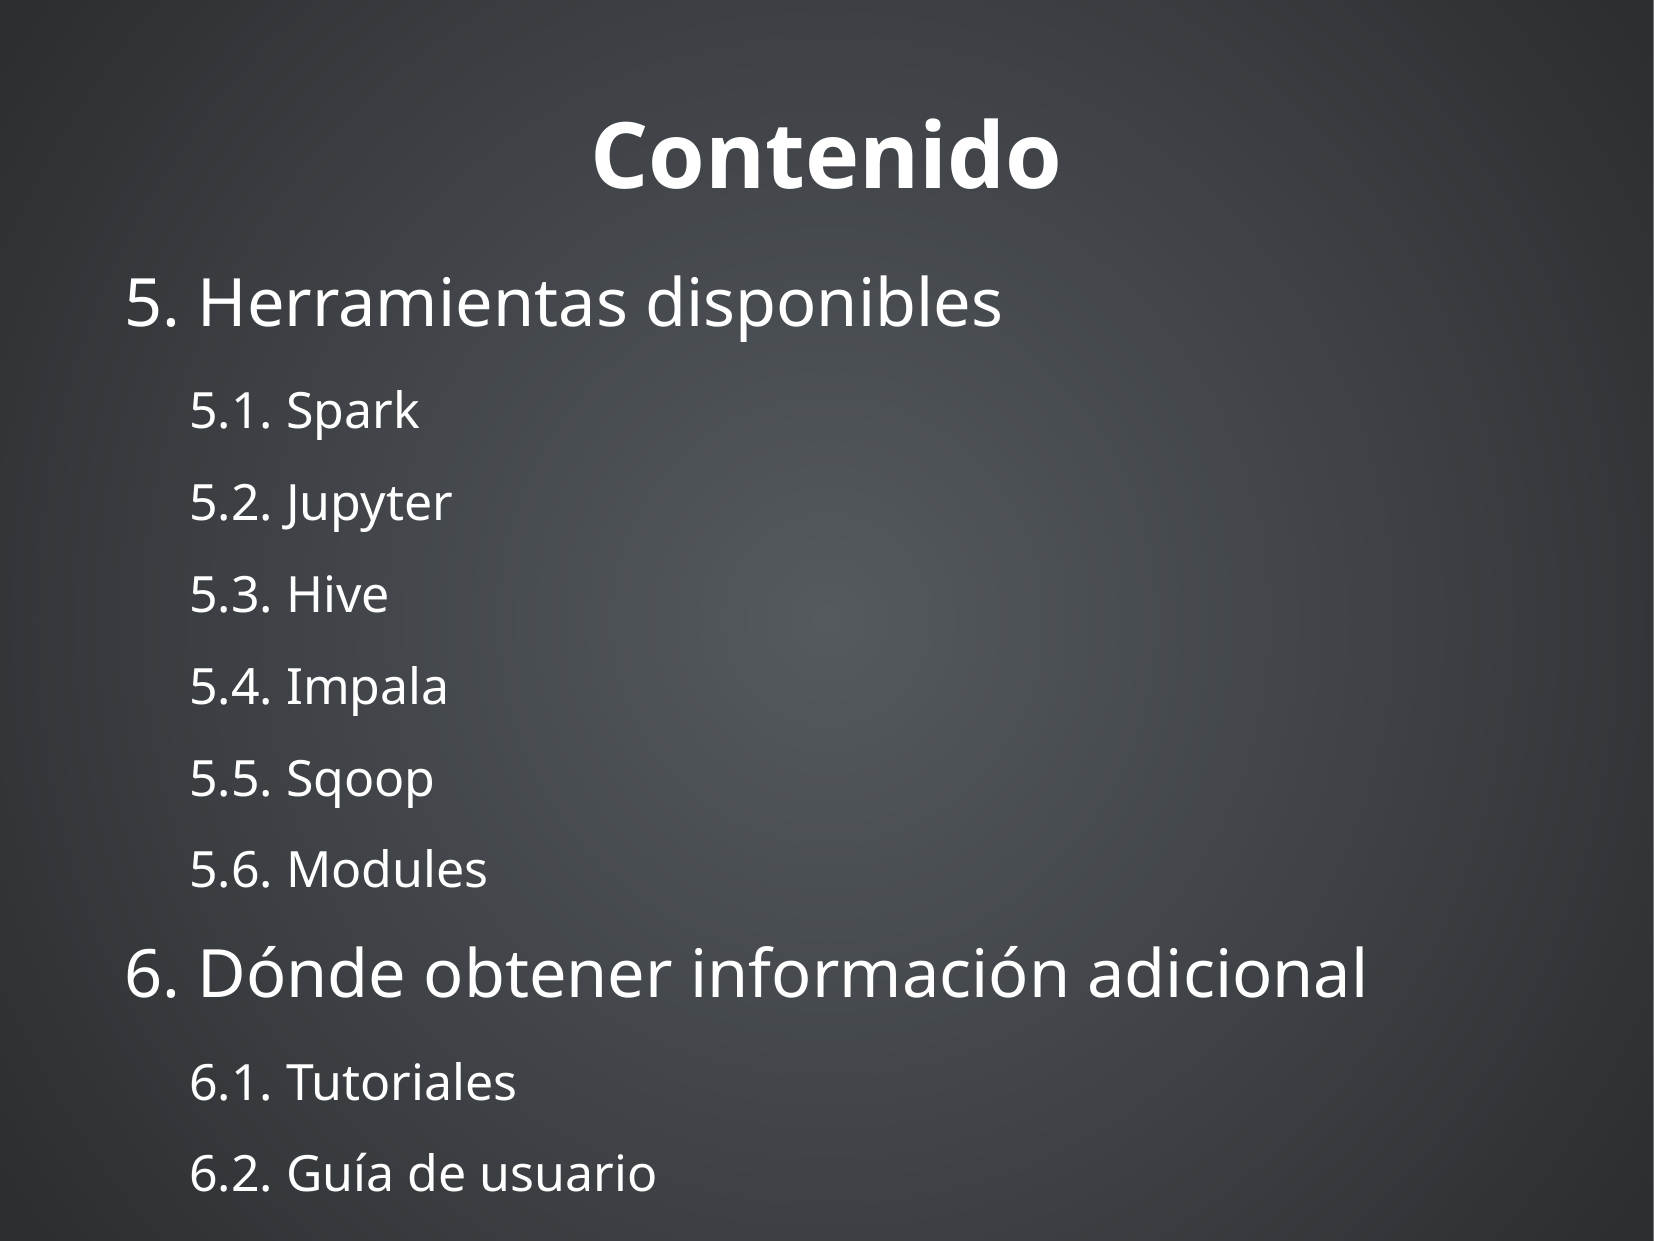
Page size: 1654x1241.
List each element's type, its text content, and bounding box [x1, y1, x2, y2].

list 5. Herramientas disponibles 5.1. Spark 5.2. Jupyter 5.3. Hive 5.4. Impala 5.5. Sqoop 5.6. Modules 6. Dónde obtener información adicional 6.1. Tutoriales 6.2. Guía de usuario 6.3. Documentación oficial [82, 254, 1571, 1183]
picture [0, 0, 1654, 1241]
title Contenido [82, 49, 1571, 254]
